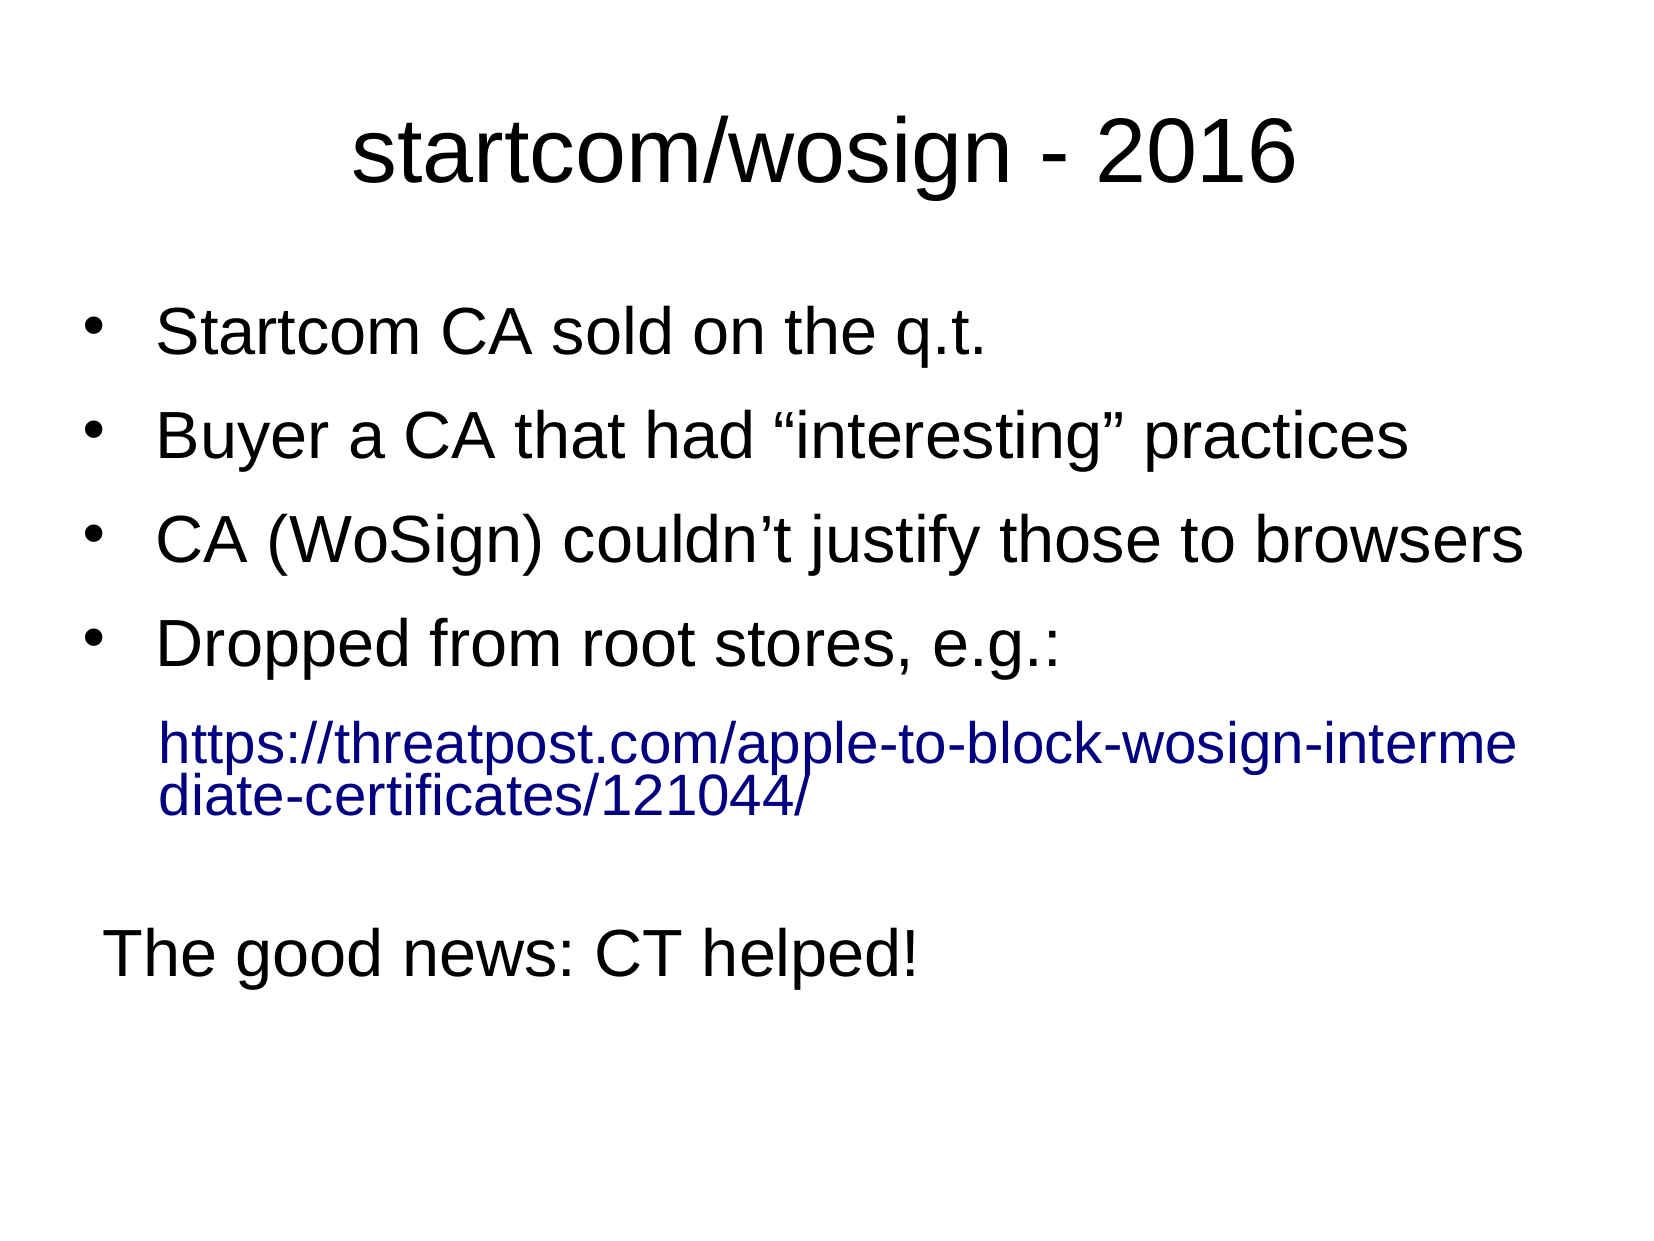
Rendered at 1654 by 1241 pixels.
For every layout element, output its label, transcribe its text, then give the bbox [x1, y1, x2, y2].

title startcom/wosign - 2016 [82, 49, 1570, 256]
list Startcom CA sold on the q.t. Buyer a CA that had “interesting” practices CA (WoSign) couldn’t justify those to browsers Dropped from root stores, e.g.: https://threatpost.com/apple-to-block-wosign-intermediate-certificates/121044/ The good news: CT helped! [82, 290, 1537, 1009]
